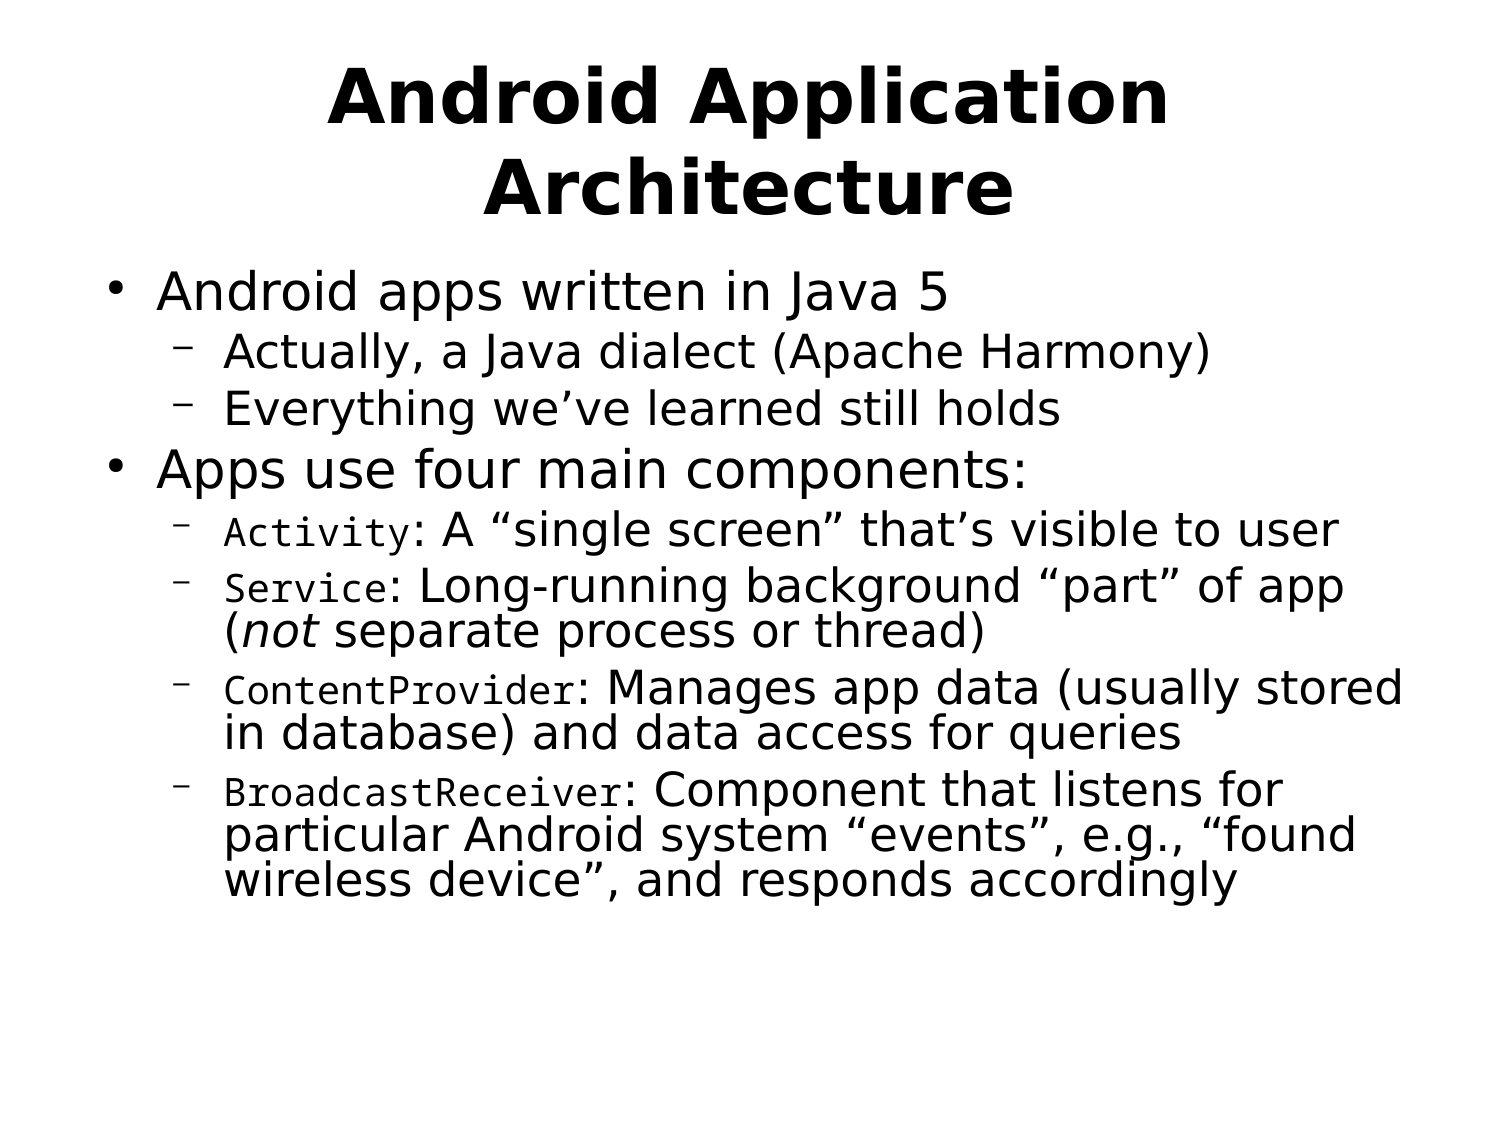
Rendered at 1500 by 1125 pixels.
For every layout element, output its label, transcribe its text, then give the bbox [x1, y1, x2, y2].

list Android apps written in Java 5 Actually, a Java dialect (Apache Harmony) Everything we’ve learned still holds Apps use four main components: Activity: A “single screen” that’s visible to user Service: Long-running background “part” of app (not separate process or thread) ContentProvider: Manages app data (usually stored in database) and data access for queries BroadcastReceiver: Component that listens for particular Android system “events”, e.g., “found wireless device”, and responds accordingly [75, 262, 1426, 1005]
title Android Application Architecture [75, 45, 1426, 233]
